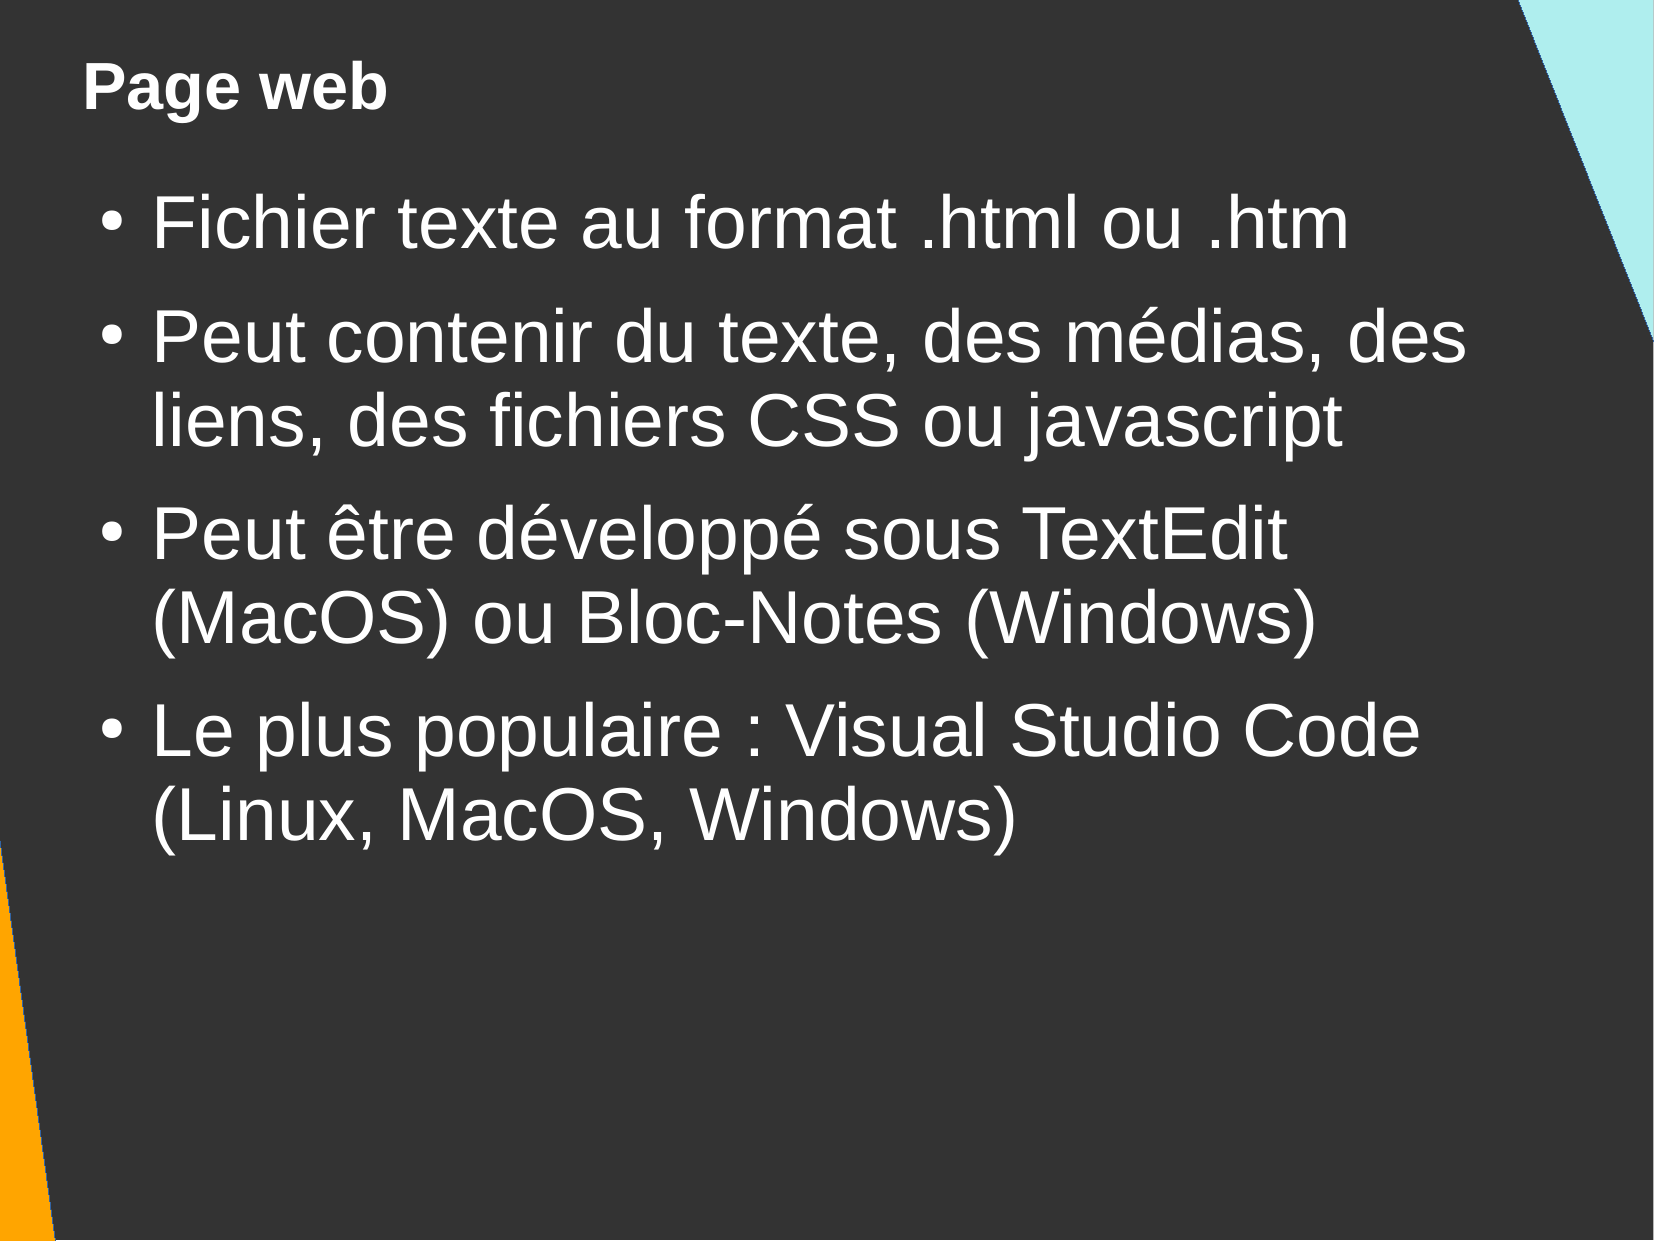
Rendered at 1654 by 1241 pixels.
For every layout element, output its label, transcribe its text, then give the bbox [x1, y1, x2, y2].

text_box [0, 840, 56, 1241]
list Fichier texte au format .html ou .htm Peut contenir du texte, des médias, des liens, des fichiers CSS ou javascript Peut être développé sous TextEdit (MacOS) ou Bloc-Notes (Windows) Le plus populaire : Visual Studio Code (Linux, MacOS, Windows) [80, 180, 1569, 900]
title Page web [82, 49, 1571, 152]
text_box [1518, 0, 1654, 342]
